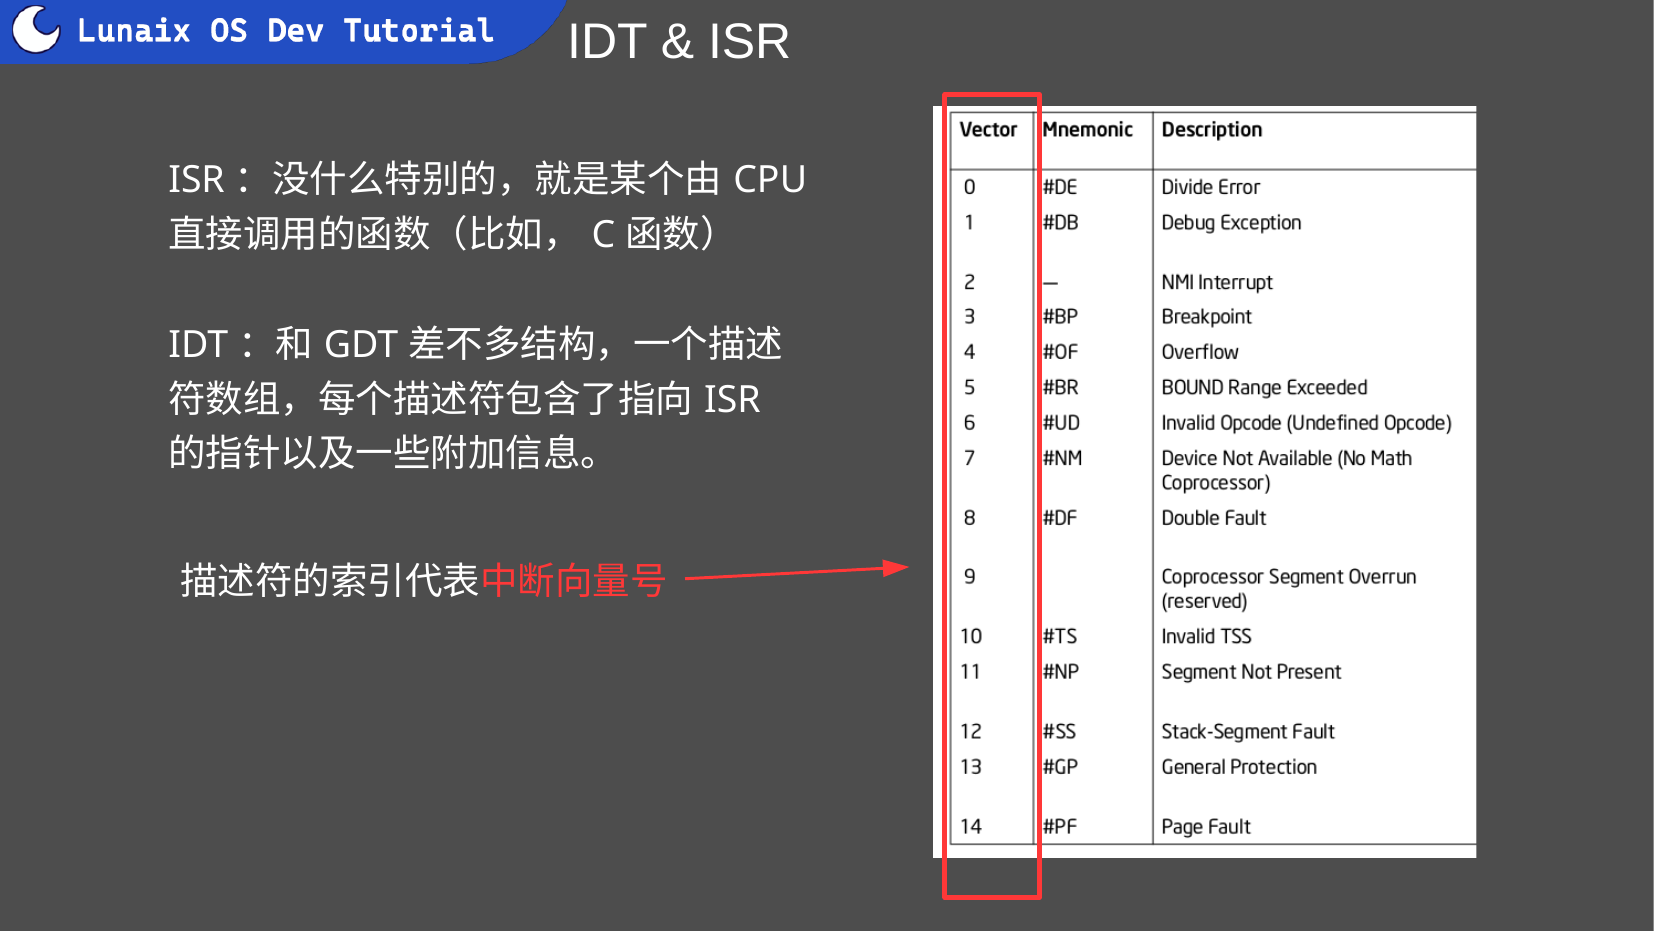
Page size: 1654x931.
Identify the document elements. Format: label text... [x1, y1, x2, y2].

text_box IDT：和GDT差不多结构，一个描述符数组，每个描述符包含了指向ISR的指针以及一些附加信息。 [153, 306, 815, 485]
text_box ISR：没什么特别的，就是某个由CPU直接调用的函数（比如，C函数） [153, 141, 851, 320]
title IDT & ISR [566, 0, 1654, 83]
text_box 描述符的索引代表中断向量号 [165, 543, 686, 613]
picture [0, 0, 1654, 931]
